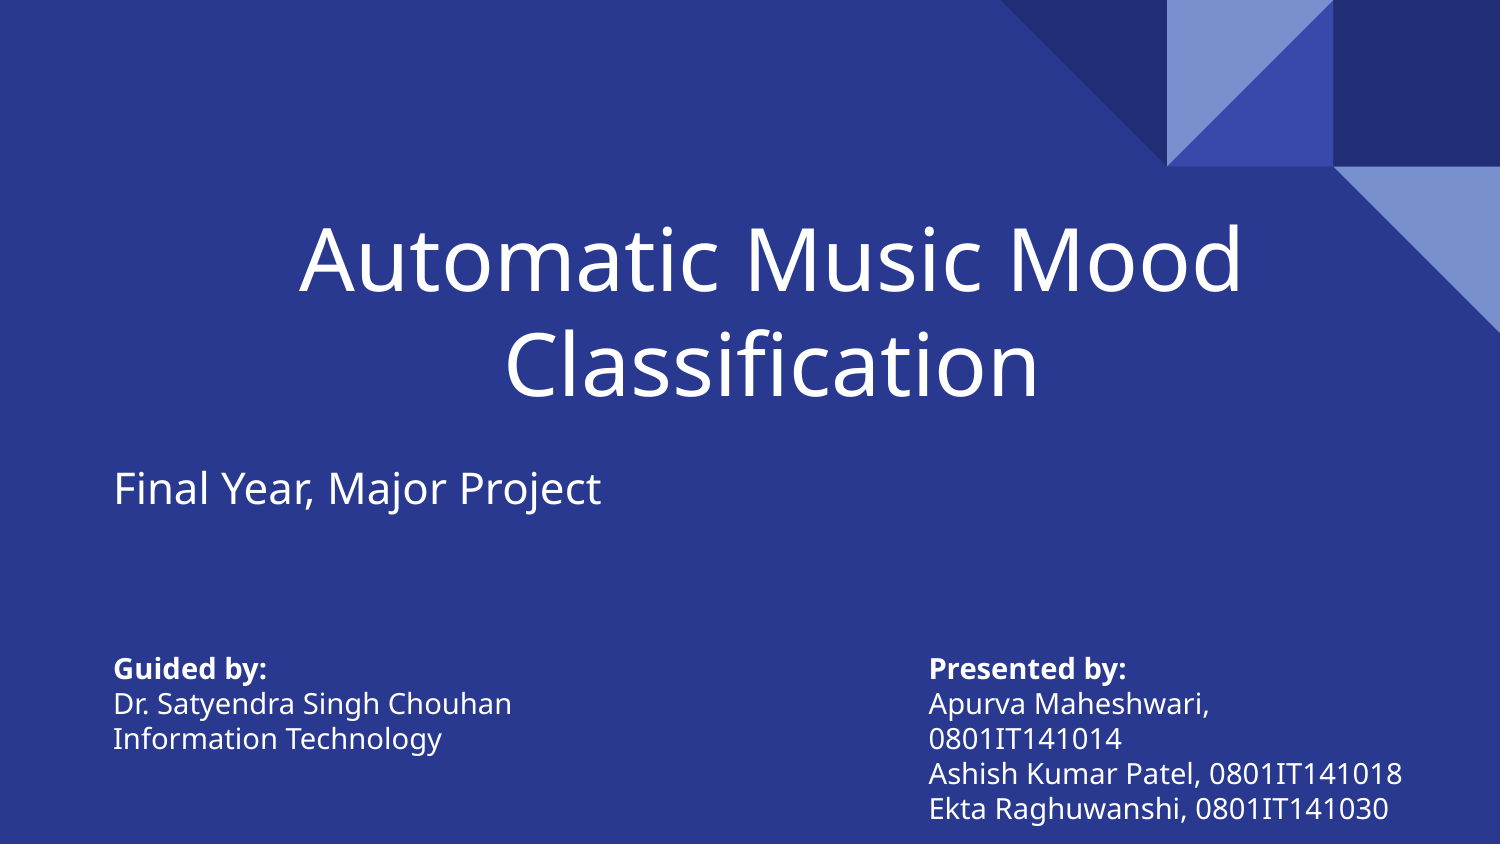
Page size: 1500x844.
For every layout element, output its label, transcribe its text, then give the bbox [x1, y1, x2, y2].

subtitle Final Year, Major Project [98, 445, 1447, 517]
title Automatic Music Mood Classification [98, 291, 1447, 429]
text_box Guided by: Dr. Satyendra Singh Chouhan Information Technology [98, 635, 562, 757]
text_box Presented by: Apurva Maheshwari, 0801IT141014 Ashish Kumar Patel, 0801IT141018 Ekta Raghuwanshi, 0801IT141030 [913, 635, 1422, 818]
